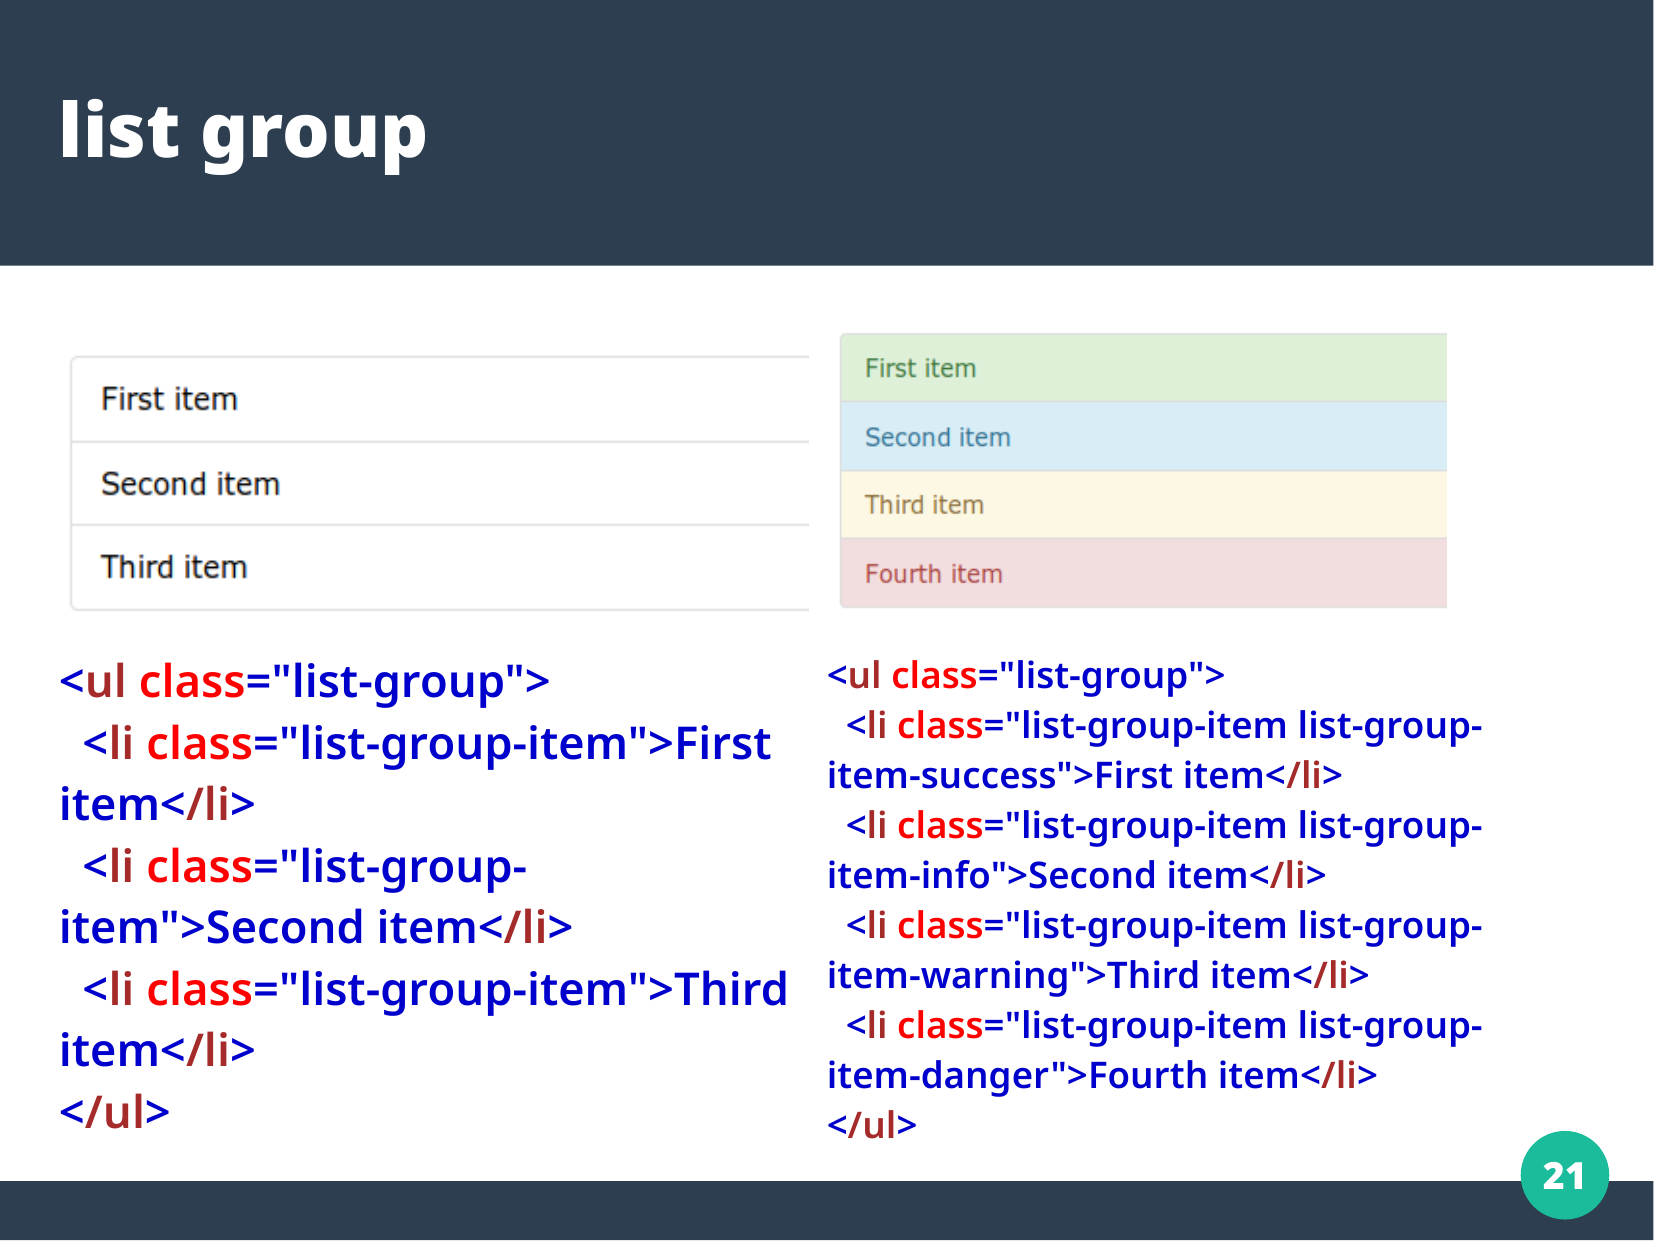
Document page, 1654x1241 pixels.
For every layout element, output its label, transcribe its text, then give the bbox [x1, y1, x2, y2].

list <ul class="list-group"> <li class="list-group-item">First item</li> <li class="list-group-item">Second item</li> <li class="list-group-item">Third item</li> </ul> [59, 649, 809, 1152]
picture [59, 337, 809, 621]
list <ul class="list-group"> <li class="list-group-item list-group-item-success">First item</li> <li class="list-group-item list-group-item-info">Second item</li> <li class="list-group-item list-group-item-warning">Third item</li> <li class="list-group-item list-group-item-danger">Fourth item</li> </ul> [826, 649, 1577, 1152]
picture [837, 324, 1447, 624]
title list group [59, 49, 1595, 207]
